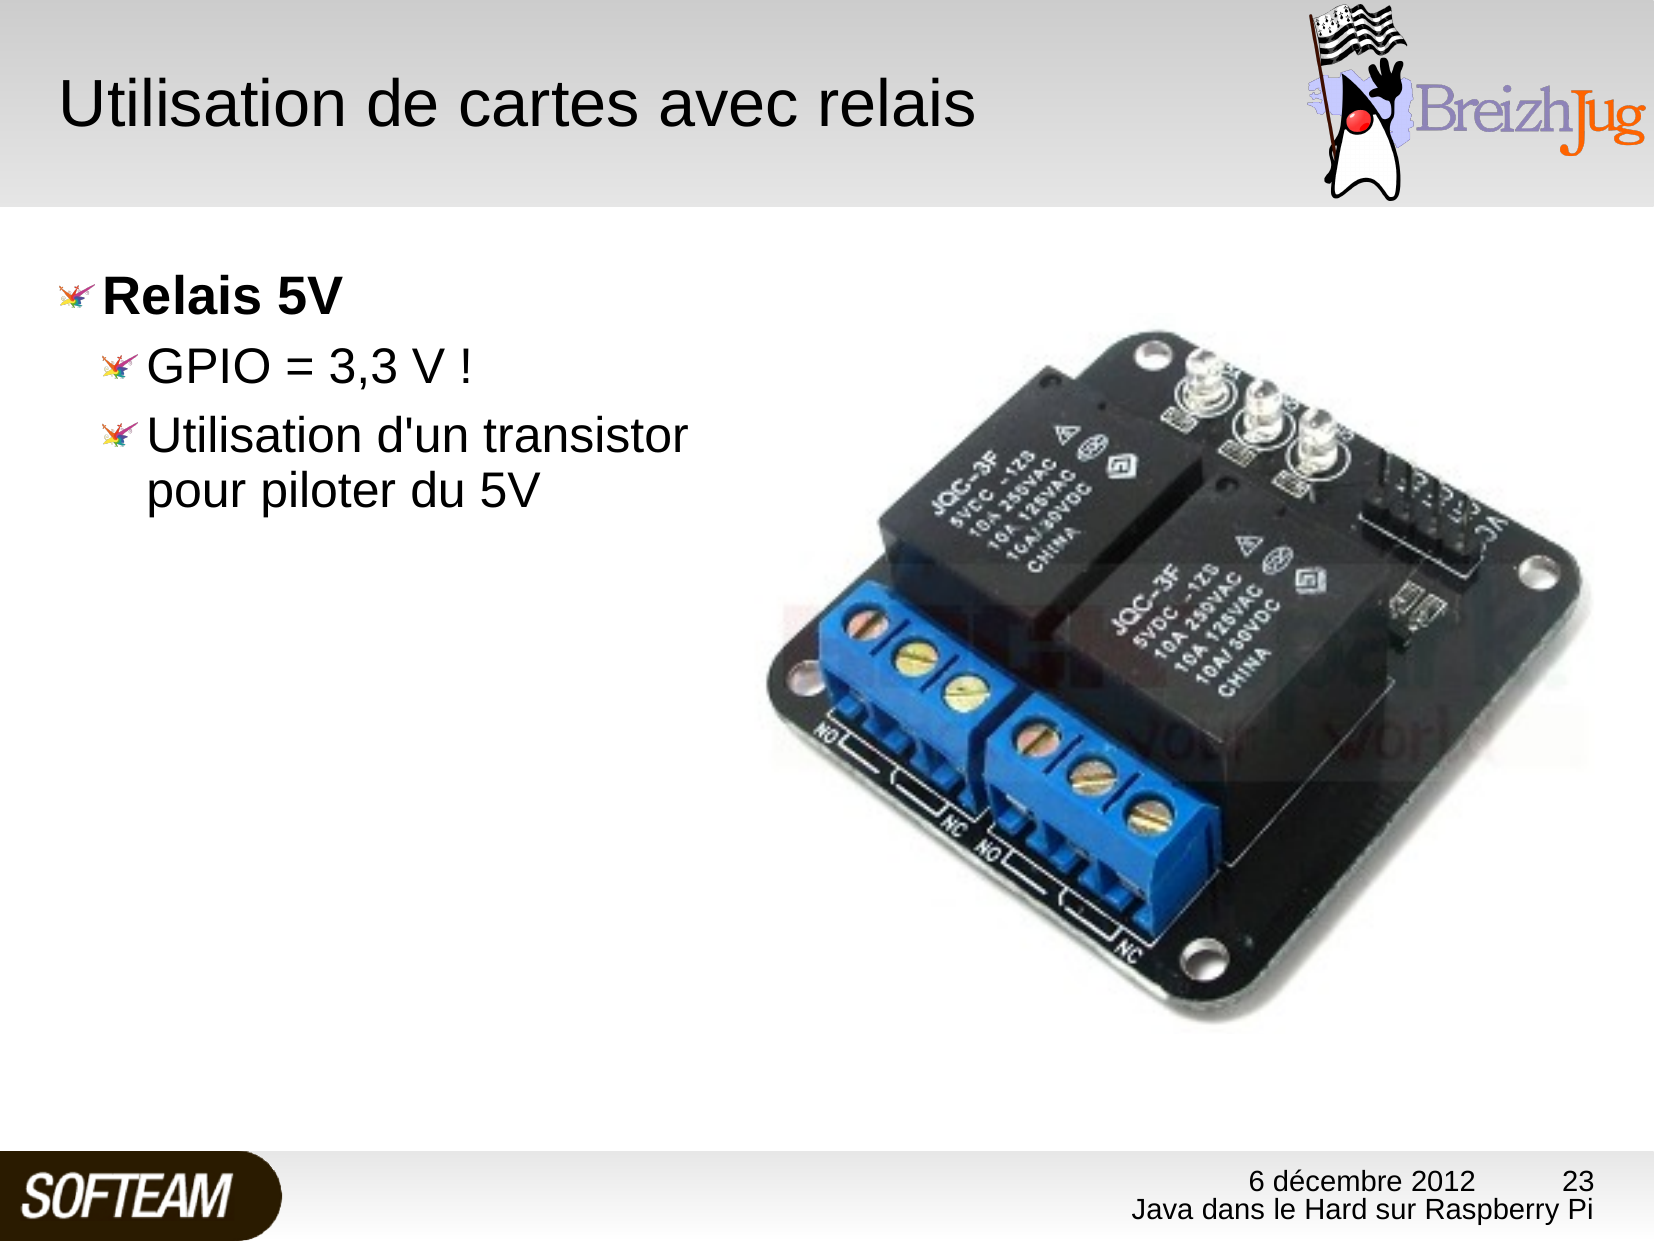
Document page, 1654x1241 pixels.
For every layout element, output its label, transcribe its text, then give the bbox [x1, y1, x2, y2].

list Relais 5V GPIO = 3,3 V ! Utilisation d'un transistor pour piloter du 5V [59, 265, 1595, 986]
picture [1299, 0, 1654, 206]
picture [0, 1151, 286, 1241]
picture [698, 313, 1595, 1034]
title Utilisation de cartes avec relais [59, 29, 1359, 178]
